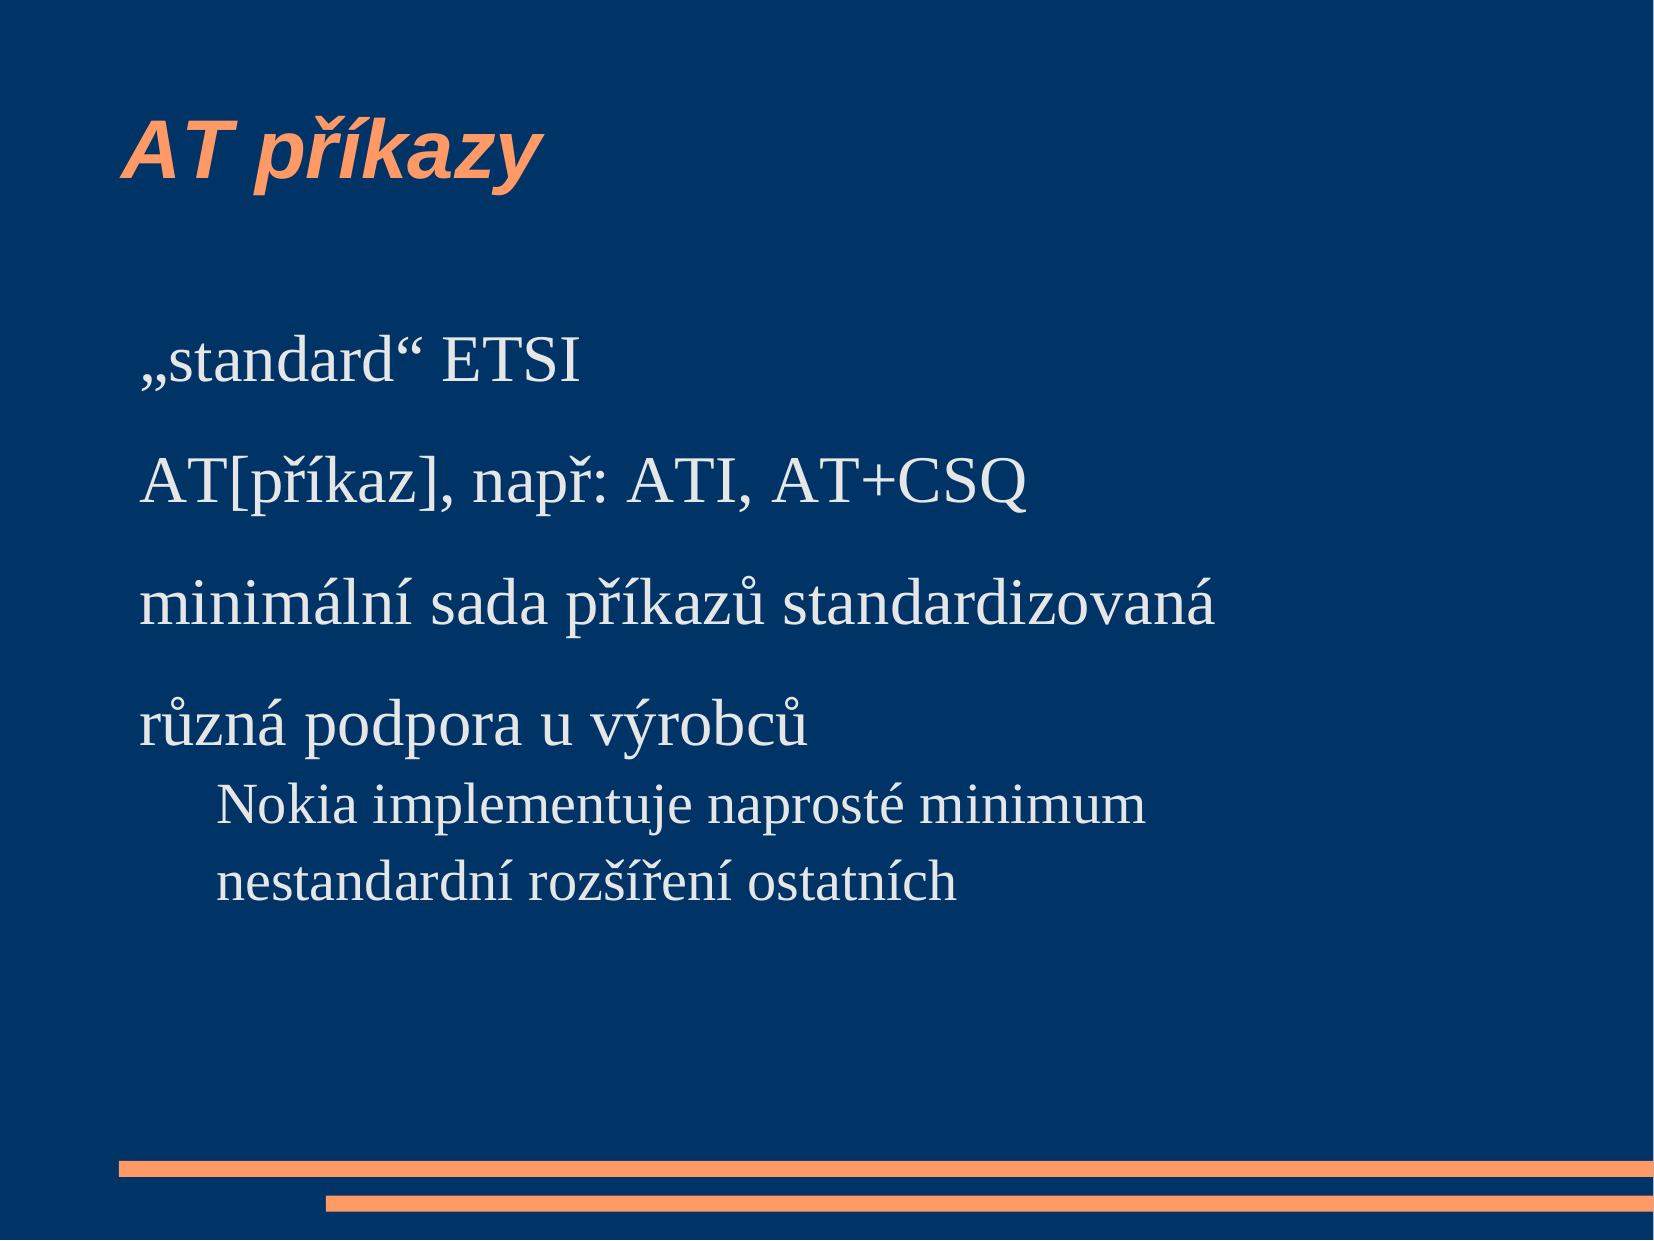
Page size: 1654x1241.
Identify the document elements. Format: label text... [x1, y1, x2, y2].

list „standard“ ETSI AT[příkaz], např: ATI, AT+CSQ minimální sada příkazů standardizovaná různá podpora u výrobců Nokia implementuje naprosté minimum nestandardní rozšíření ostatních [121, 322, 1561, 1133]
title AT příkazy [121, 46, 1534, 254]
